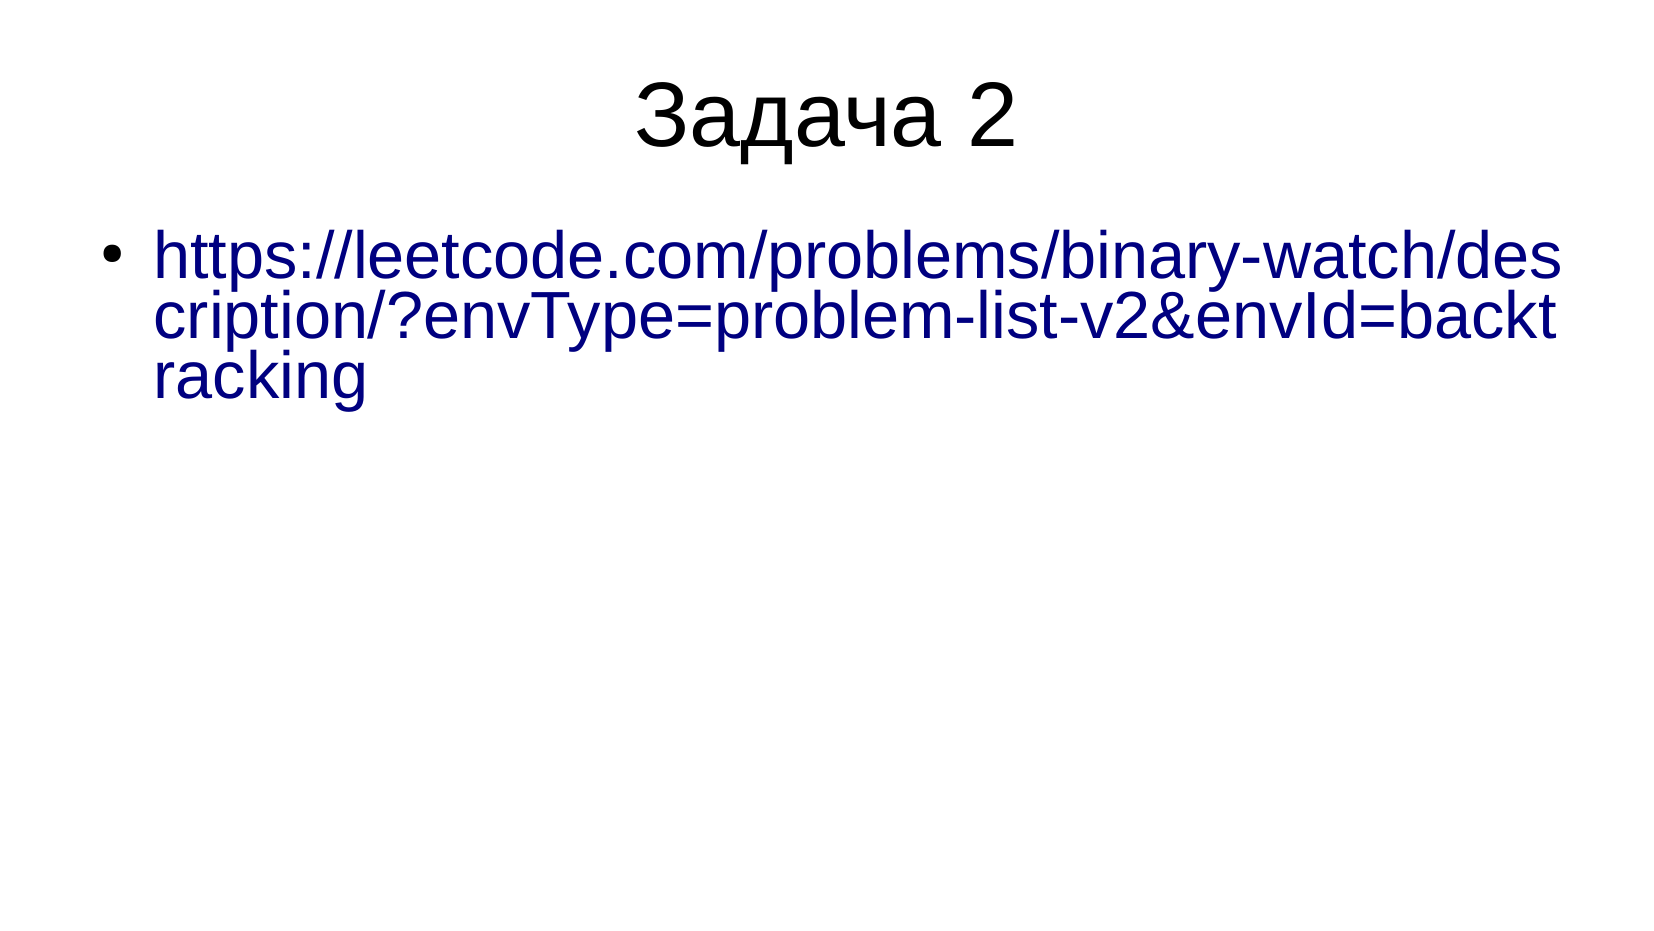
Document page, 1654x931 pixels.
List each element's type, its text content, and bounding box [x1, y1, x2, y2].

list https://leetcode.com/problems/binary-watch/description/?envType=problem-list-v2&envId=backtracking [82, 217, 1571, 758]
title Задача 2 [82, 37, 1571, 193]
